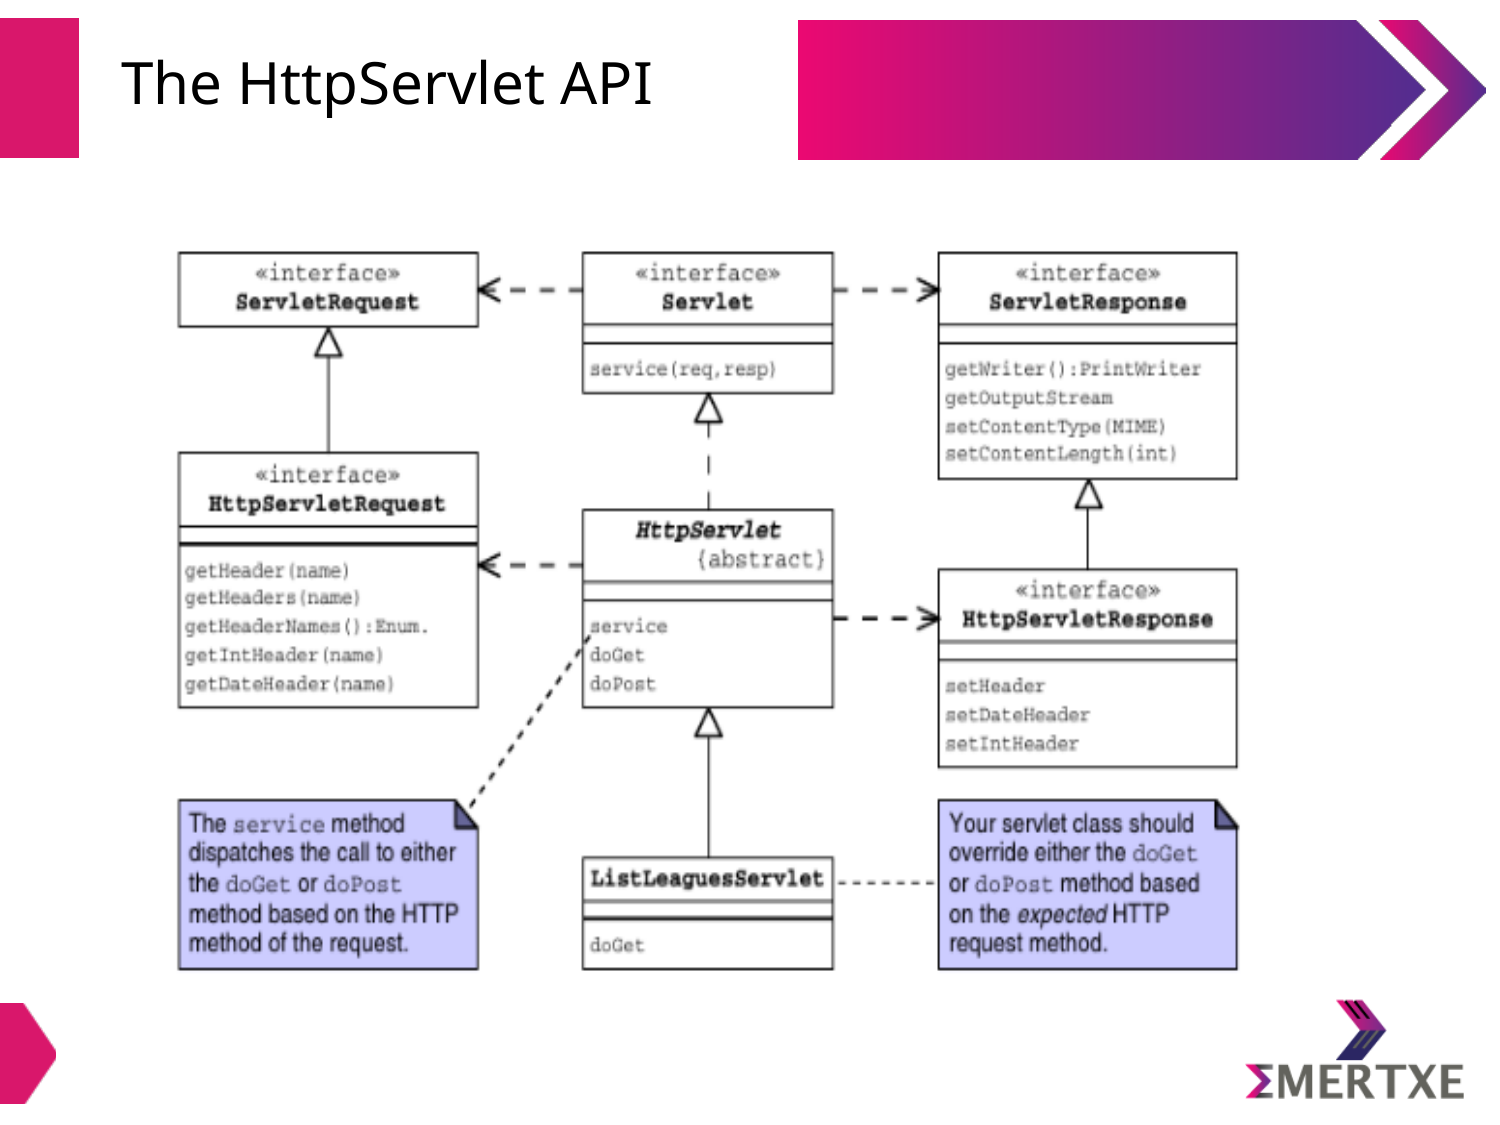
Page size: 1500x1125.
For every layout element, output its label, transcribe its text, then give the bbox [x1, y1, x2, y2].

text_box The HttpServlet API [106, 35, 780, 119]
picture [141, 200, 1465, 1099]
picture [798, 20, 1486, 160]
